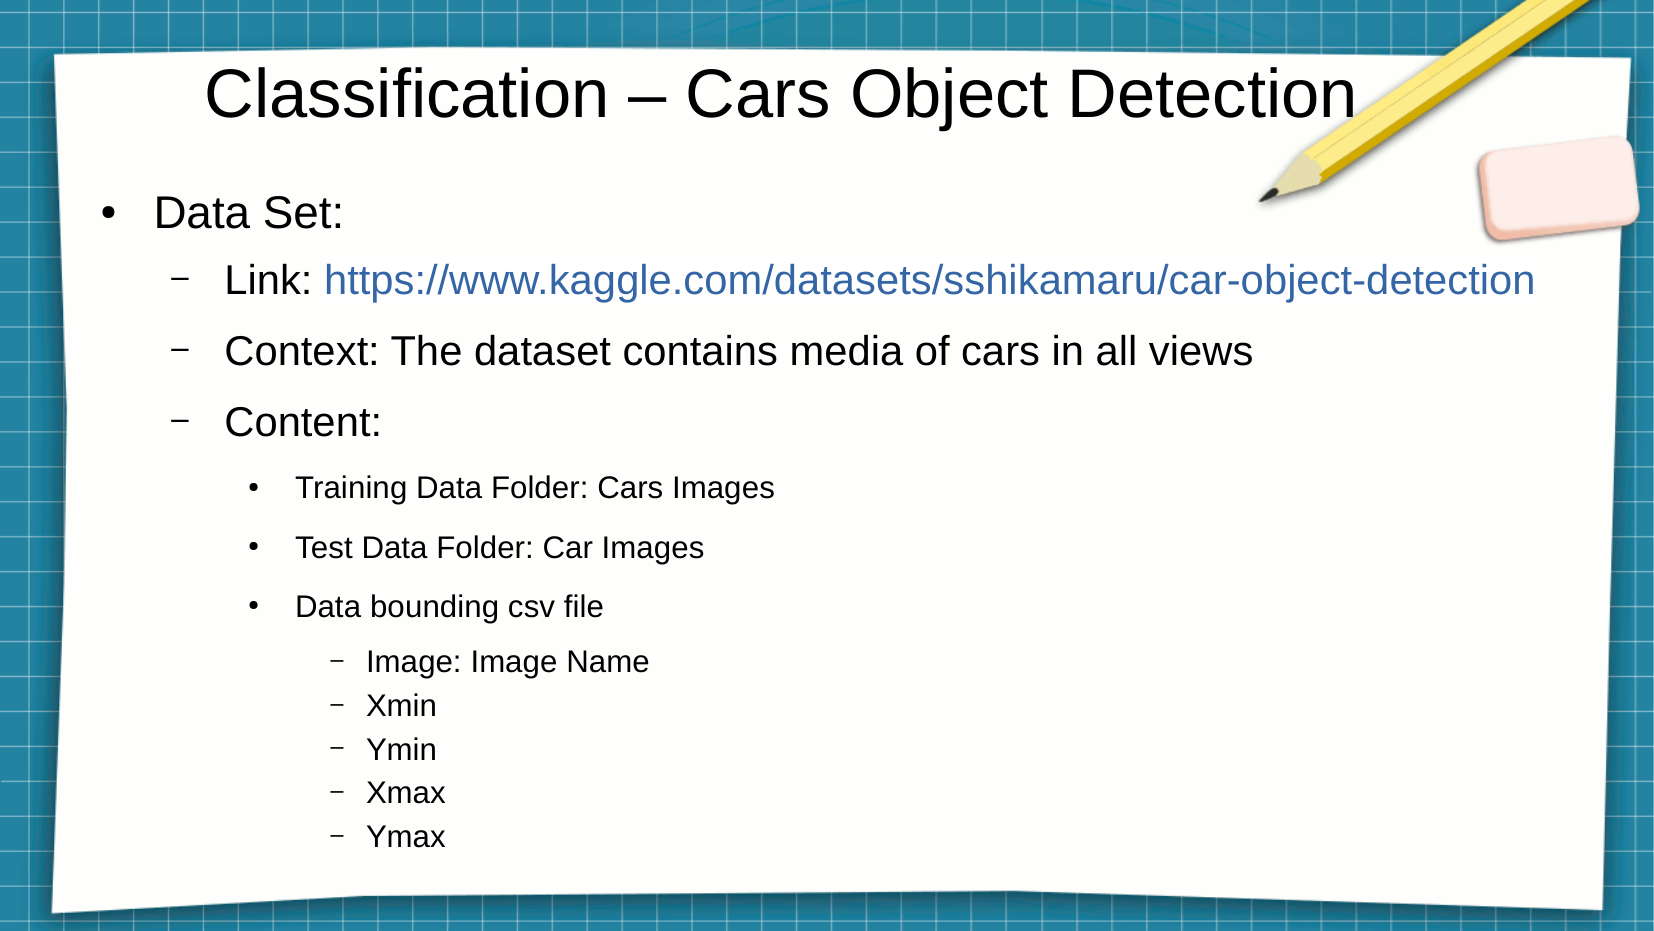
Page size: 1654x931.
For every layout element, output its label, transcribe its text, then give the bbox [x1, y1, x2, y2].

list Data Set: Link: https://www.kaggle.com/datasets/sshikamaru/car-object-detection Context: The dataset contains media of cars in all views Content: Training Data Folder: Cars Images Test Data Folder: Car Images Data bounding csv file Image: Image Name Xmin Ymin Xmax Ymax [82, 187, 1571, 901]
title Classification – Cars Object Detection [82, 37, 1501, 151]
picture [0, 0, 1654, 931]
